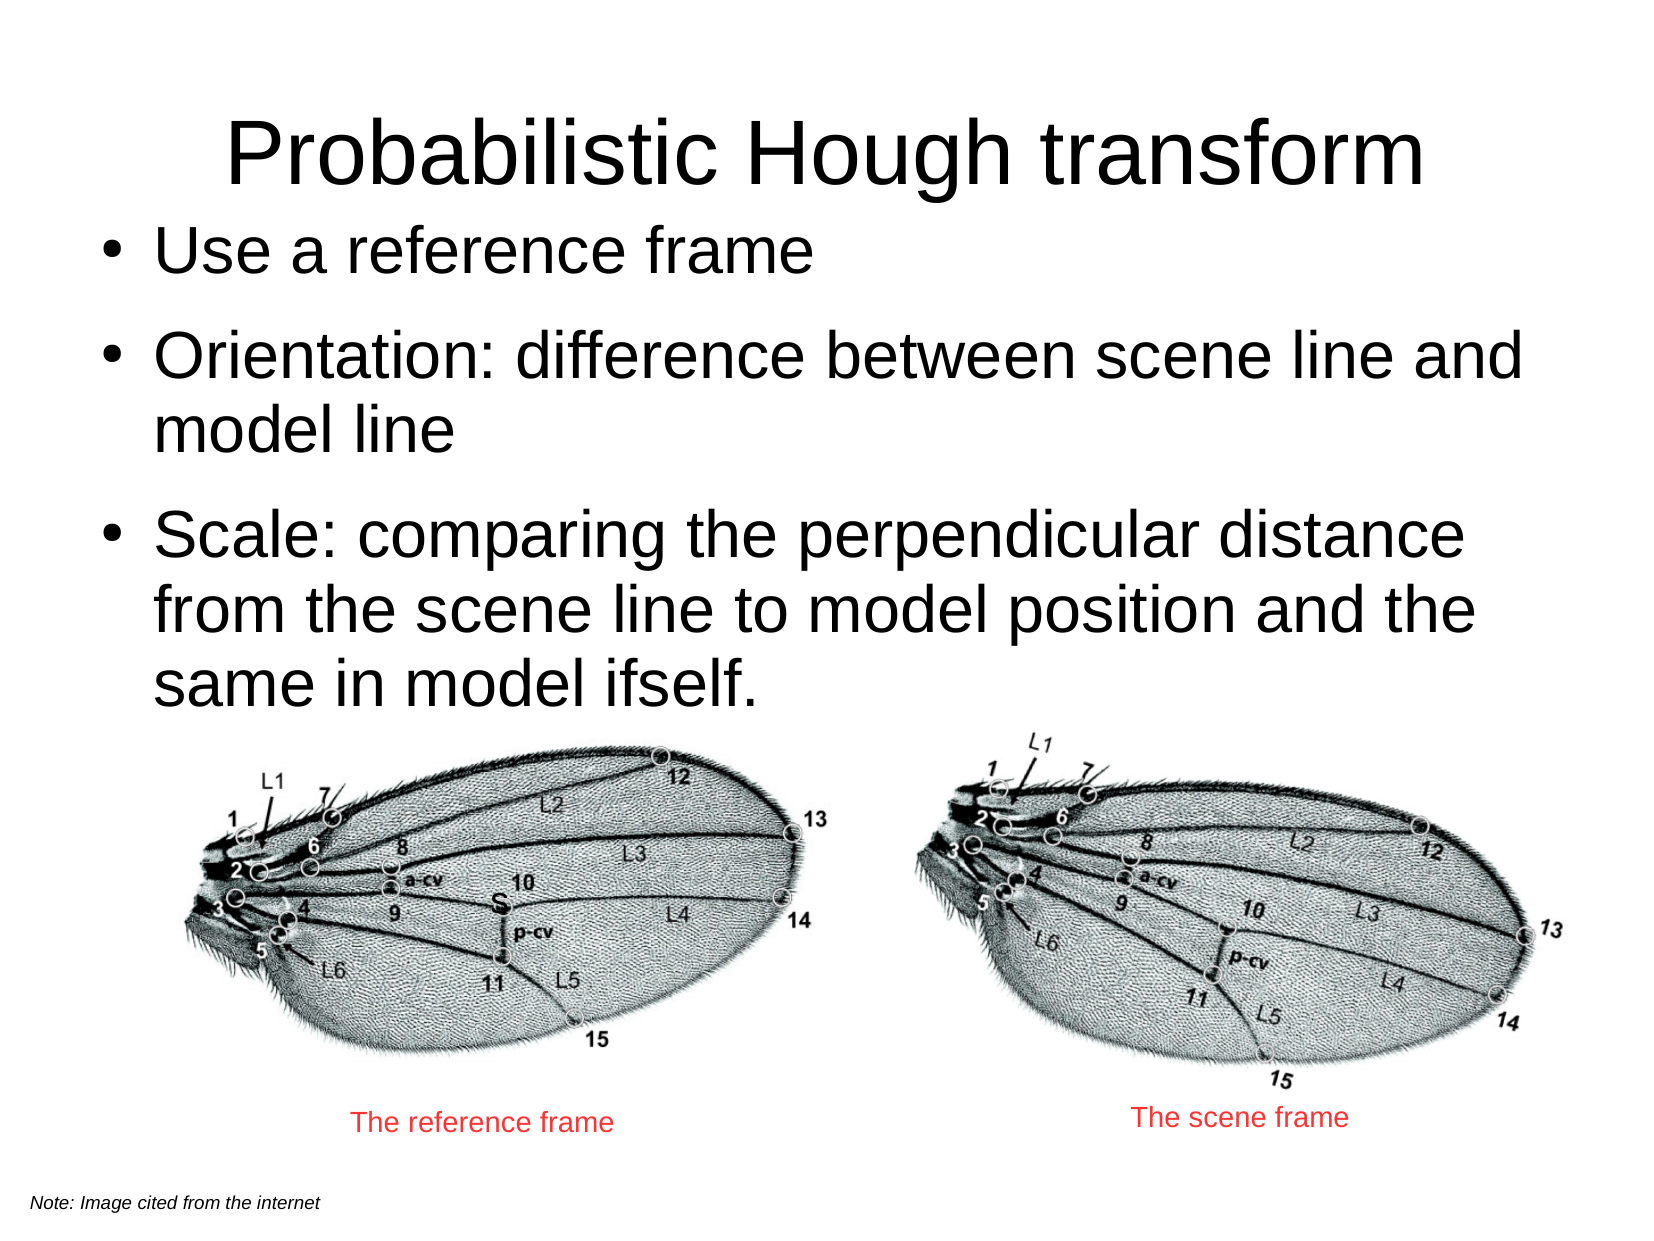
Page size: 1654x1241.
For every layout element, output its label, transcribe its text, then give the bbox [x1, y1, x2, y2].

title Probabilistic Hough transform [82, 49, 1571, 213]
text_box The reference frame [335, 1098, 631, 1146]
text_box The scene frame [1115, 1093, 1366, 1142]
picture [851, 662, 1600, 1177]
picture [159, 730, 841, 1071]
text_box Note: Image cited from the internet [15, 1185, 336, 1221]
list Use a reference frame Orientation: difference between scene line and model line Scale: comparing the perpendicular distance from the scene line to model position and the same in model ifself. [82, 213, 1571, 933]
